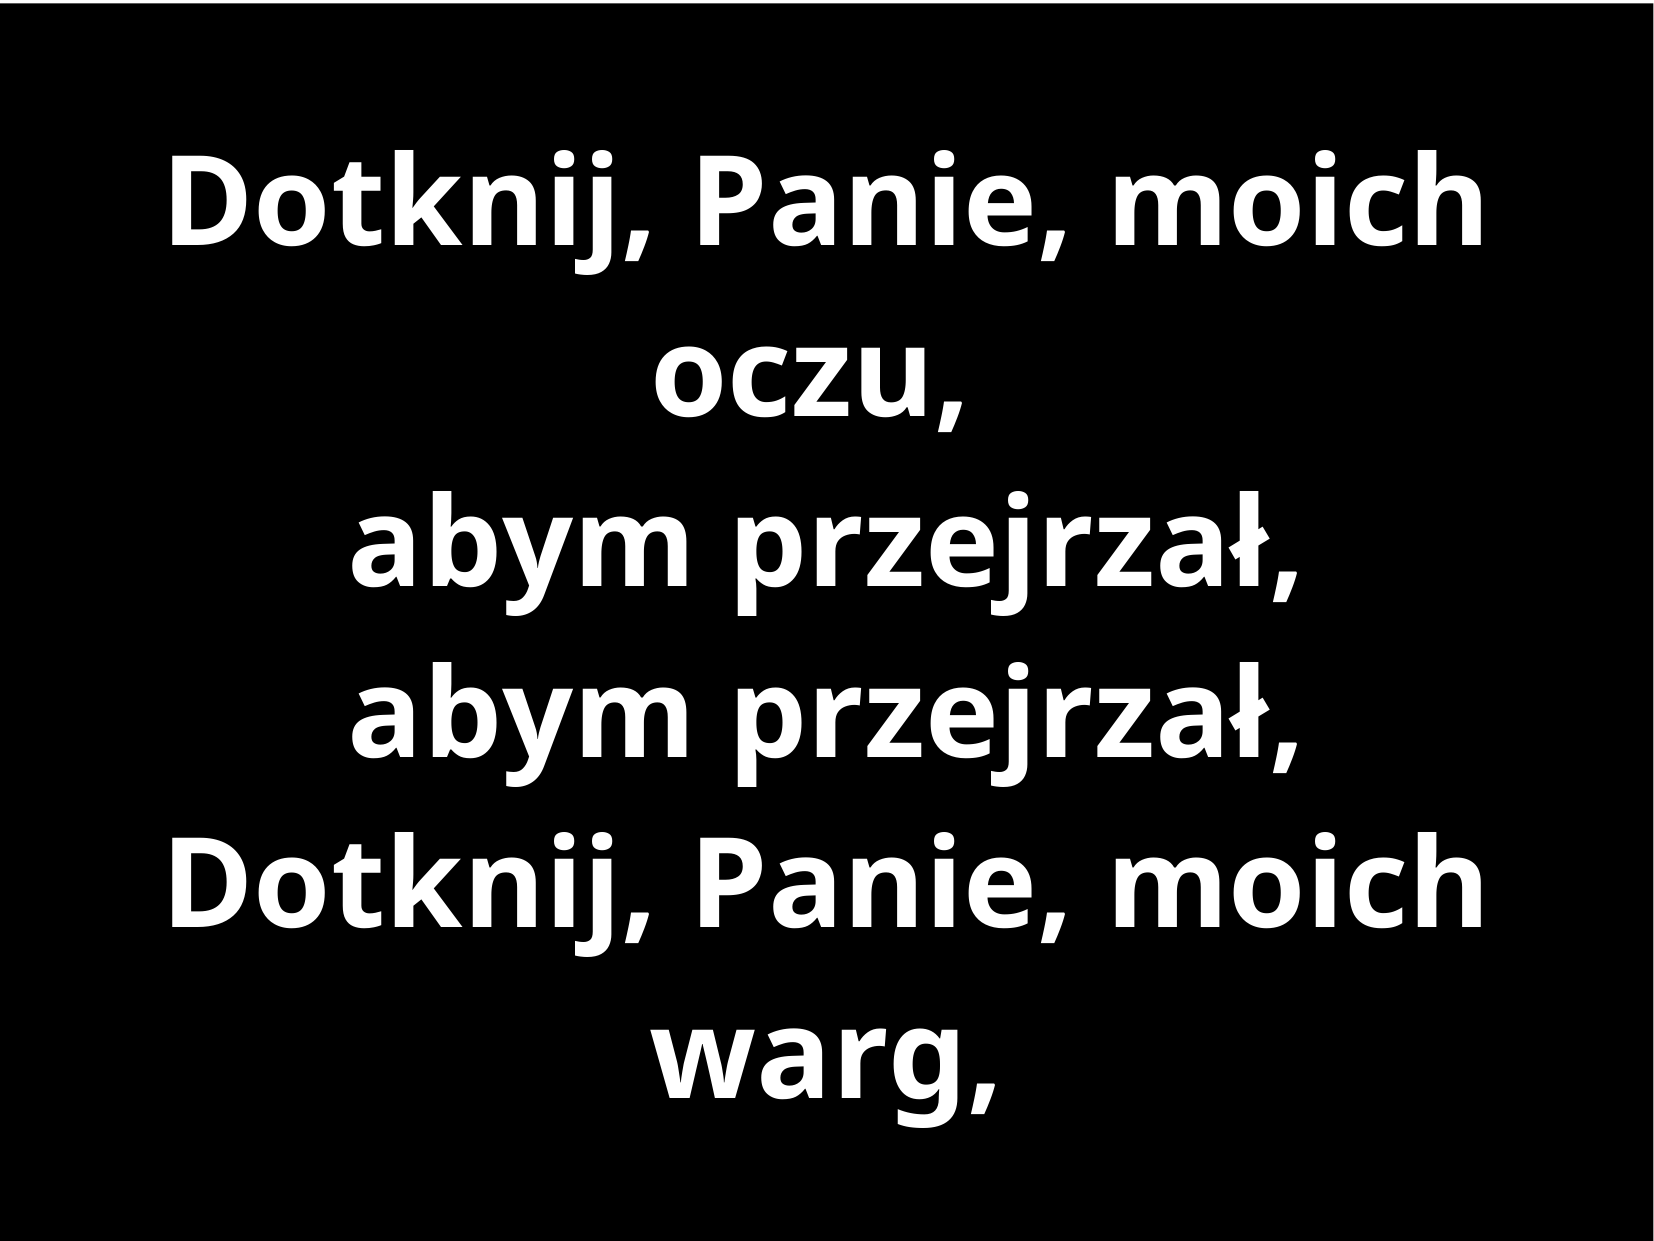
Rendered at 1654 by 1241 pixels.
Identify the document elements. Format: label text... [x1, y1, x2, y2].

title Dotknij, Panie, moich oczu, abym przejrzał, abym przejrzał, Dotknij, Panie, moich warg, [0, 3, 1654, 1241]
